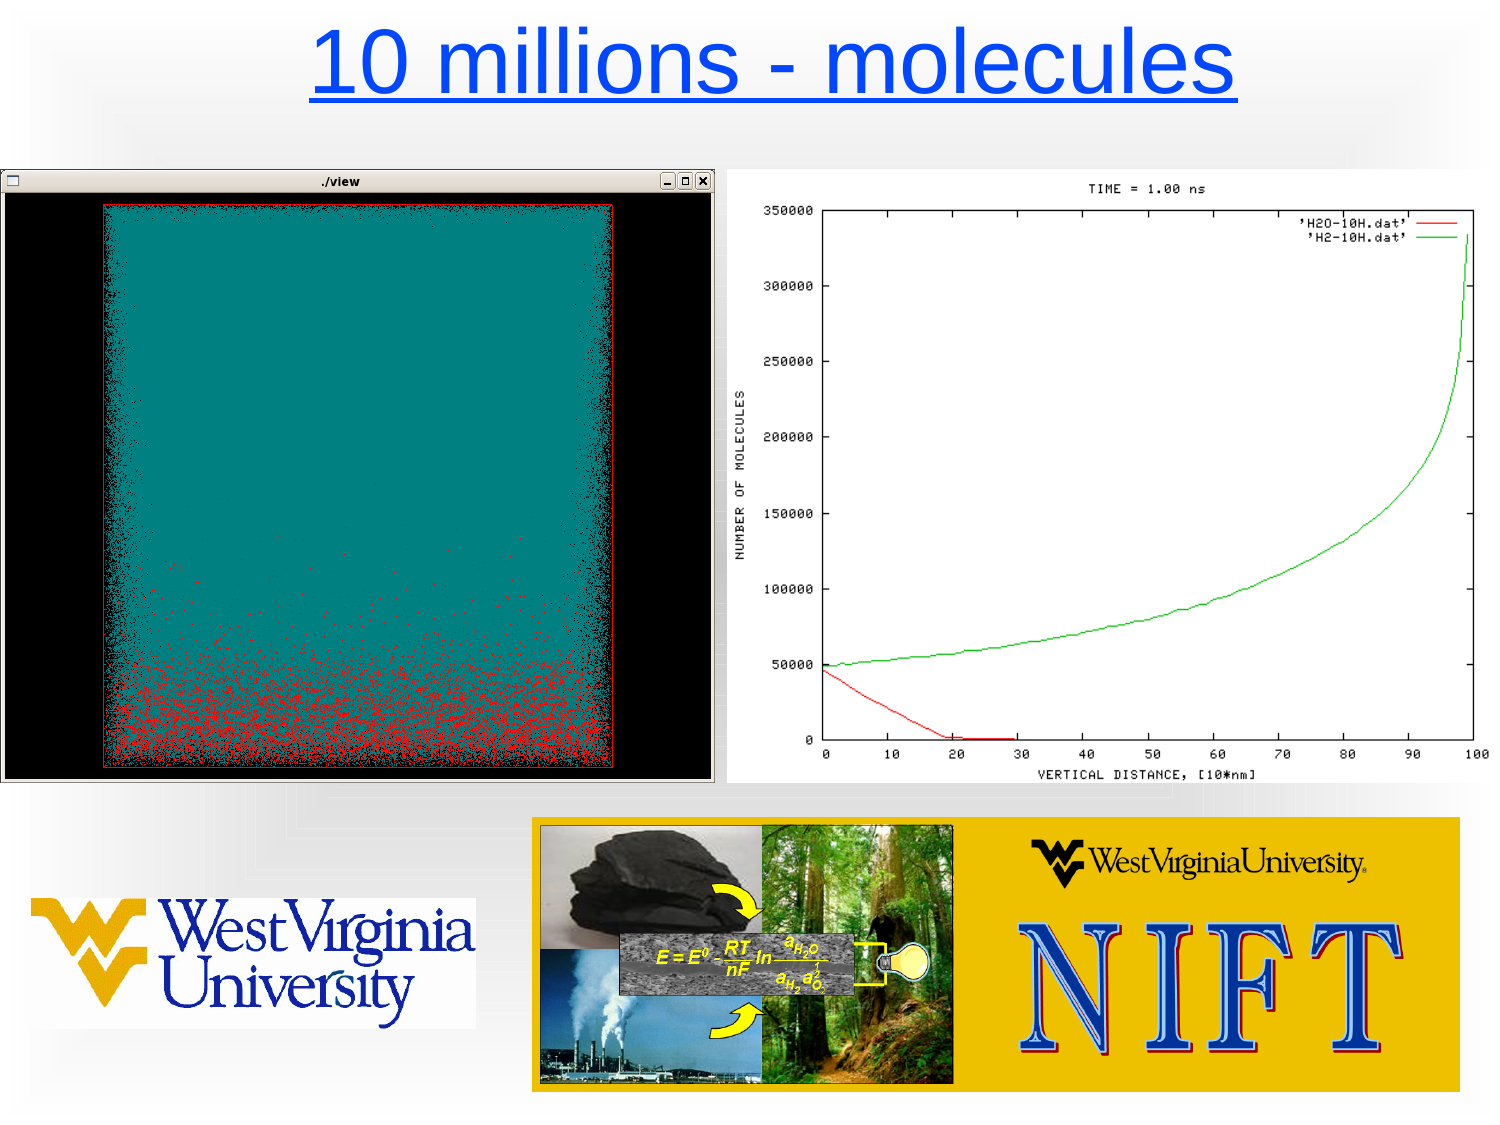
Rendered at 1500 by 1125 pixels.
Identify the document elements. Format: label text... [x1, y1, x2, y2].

picture [0, 169, 715, 783]
picture [532, 817, 1460, 1092]
picture [727, 169, 1497, 783]
title 10 millions - molecules [135, 10, 1411, 113]
